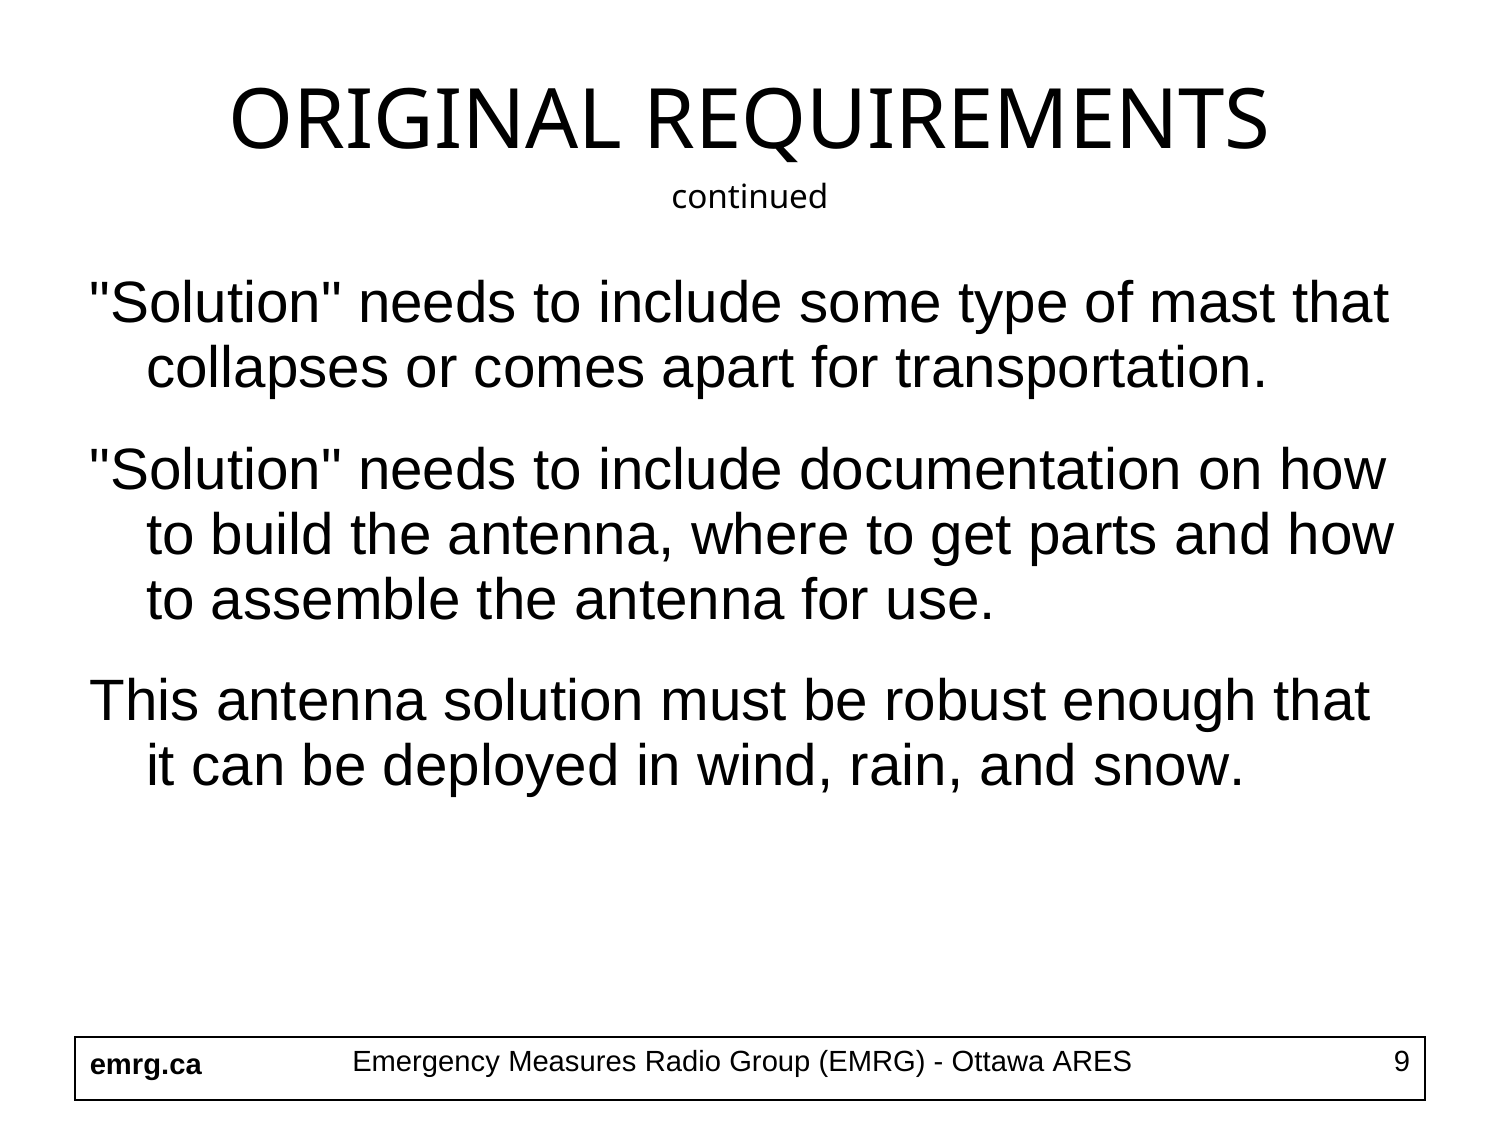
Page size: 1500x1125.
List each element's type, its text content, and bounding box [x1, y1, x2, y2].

title ORIGINAL REQUIREMENTS continued [75, 45, 1426, 233]
list "Solution" needs to include some type of mast that collapses or comes apart for transportation. "Solution" needs to include documentation on how to build the antenna, where to get parts and how to assemble the antenna for use. This antenna solution must be robust enough that it can be deployed in wind, rain, and snow. [75, 262, 1426, 1006]
